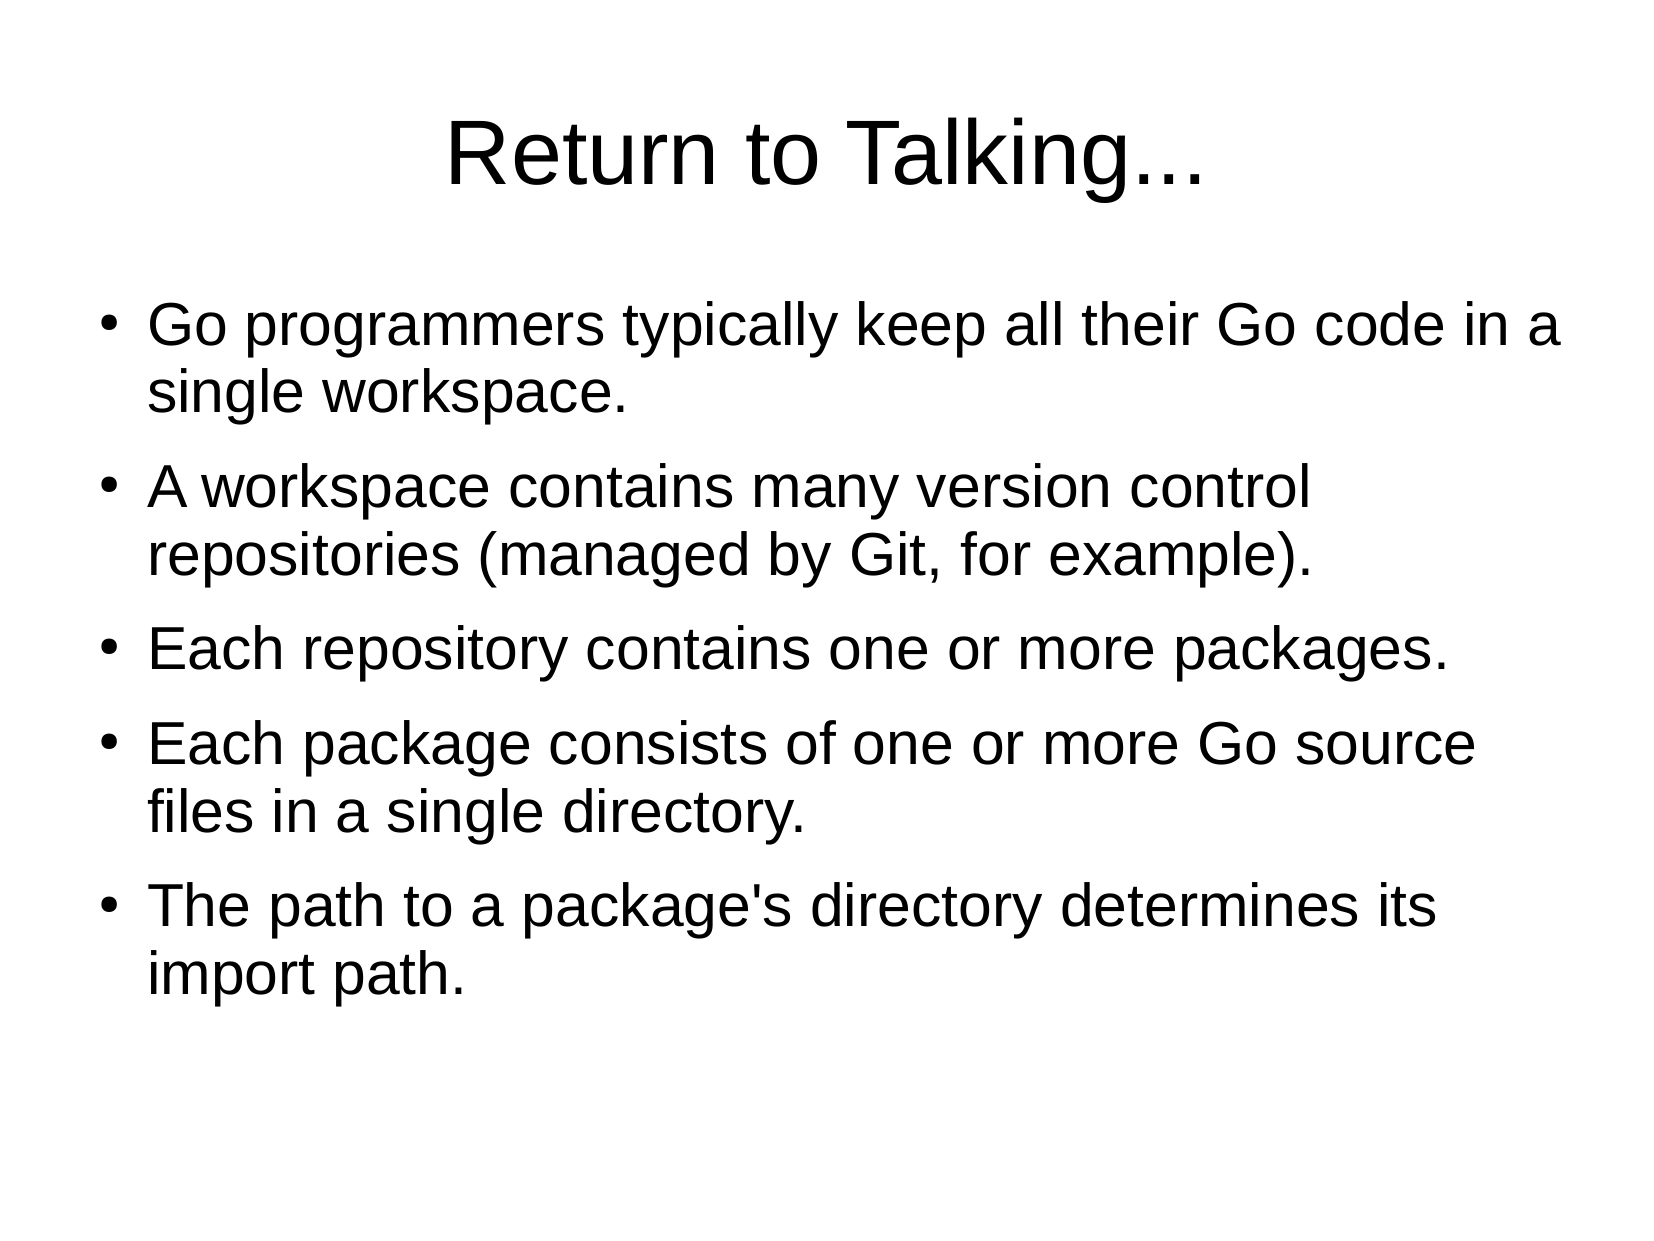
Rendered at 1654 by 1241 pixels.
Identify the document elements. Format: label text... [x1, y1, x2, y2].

title Return to Talking... [82, 49, 1571, 257]
list Go programmers typically keep all their Go code in a single workspace. A workspace contains many version control repositories (managed by Git, for example). Each repository contains one or more packages. Each package consists of one or more Go source files in a single directory. The path to a package's directory determines its import path. [82, 290, 1571, 1010]
